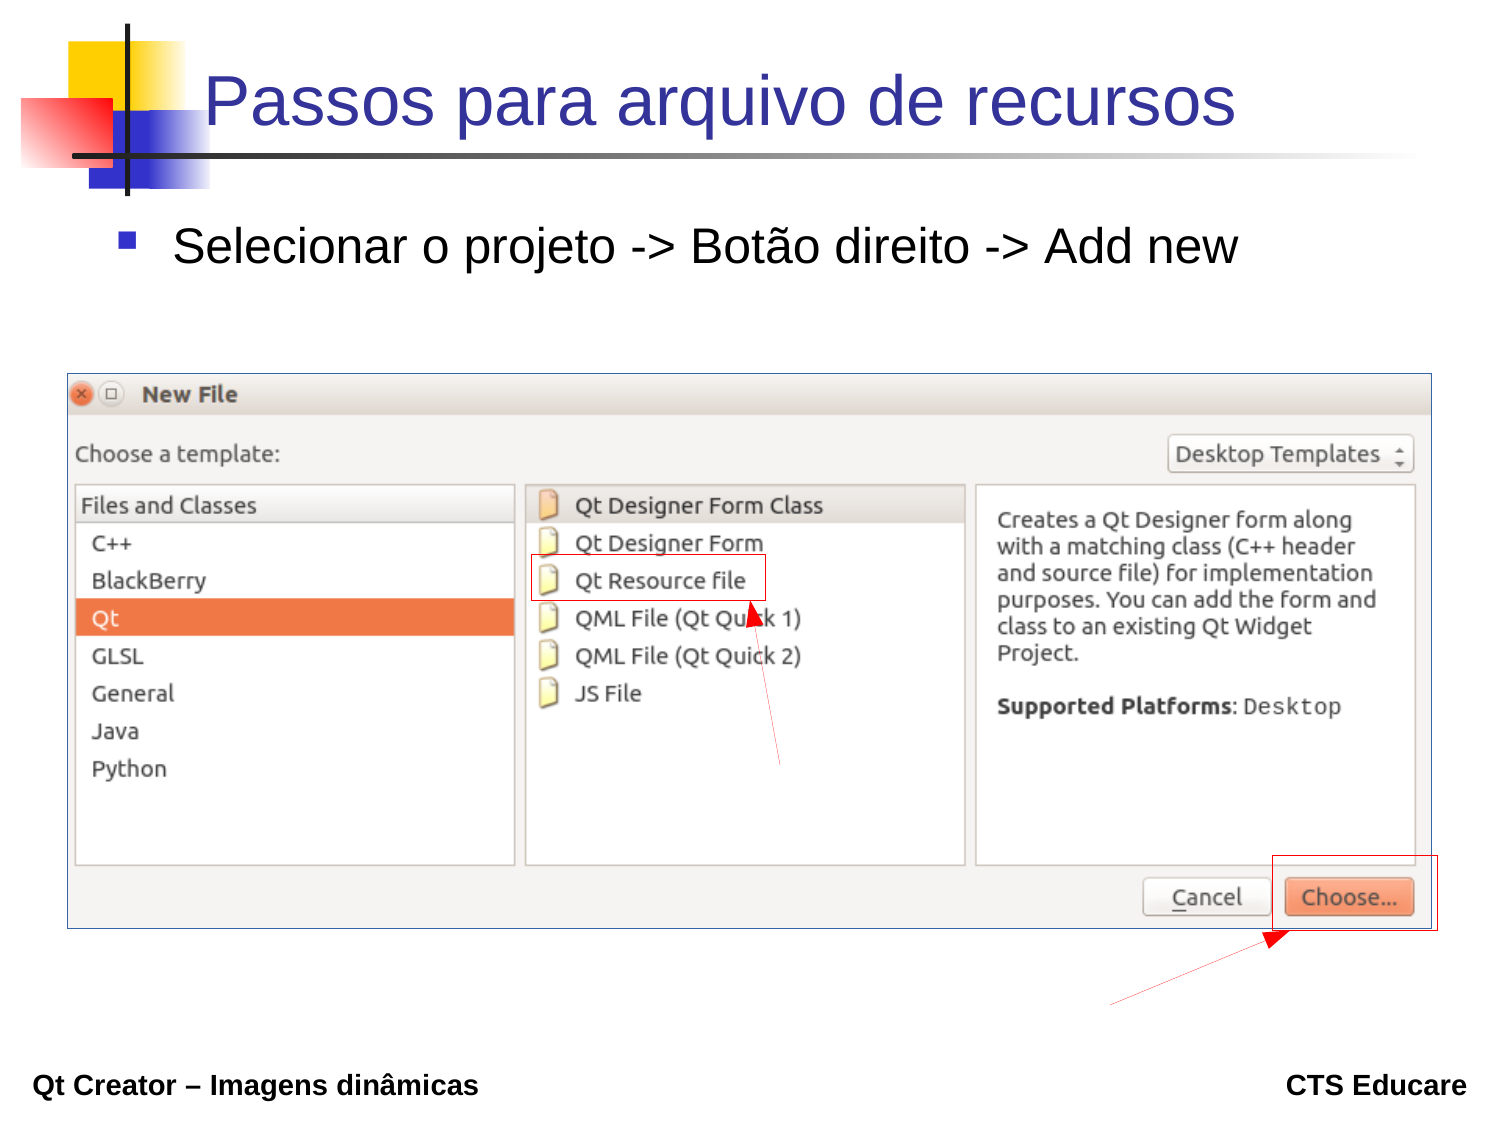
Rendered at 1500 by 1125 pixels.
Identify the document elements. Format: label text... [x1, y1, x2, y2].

picture [1273, 856, 1432, 929]
list Selecionar o projeto -> Botão direito -> Add new [100, 206, 1447, 361]
picture [67, 373, 1432, 929]
title Passos para arquivo de recursos [188, 46, 1468, 149]
